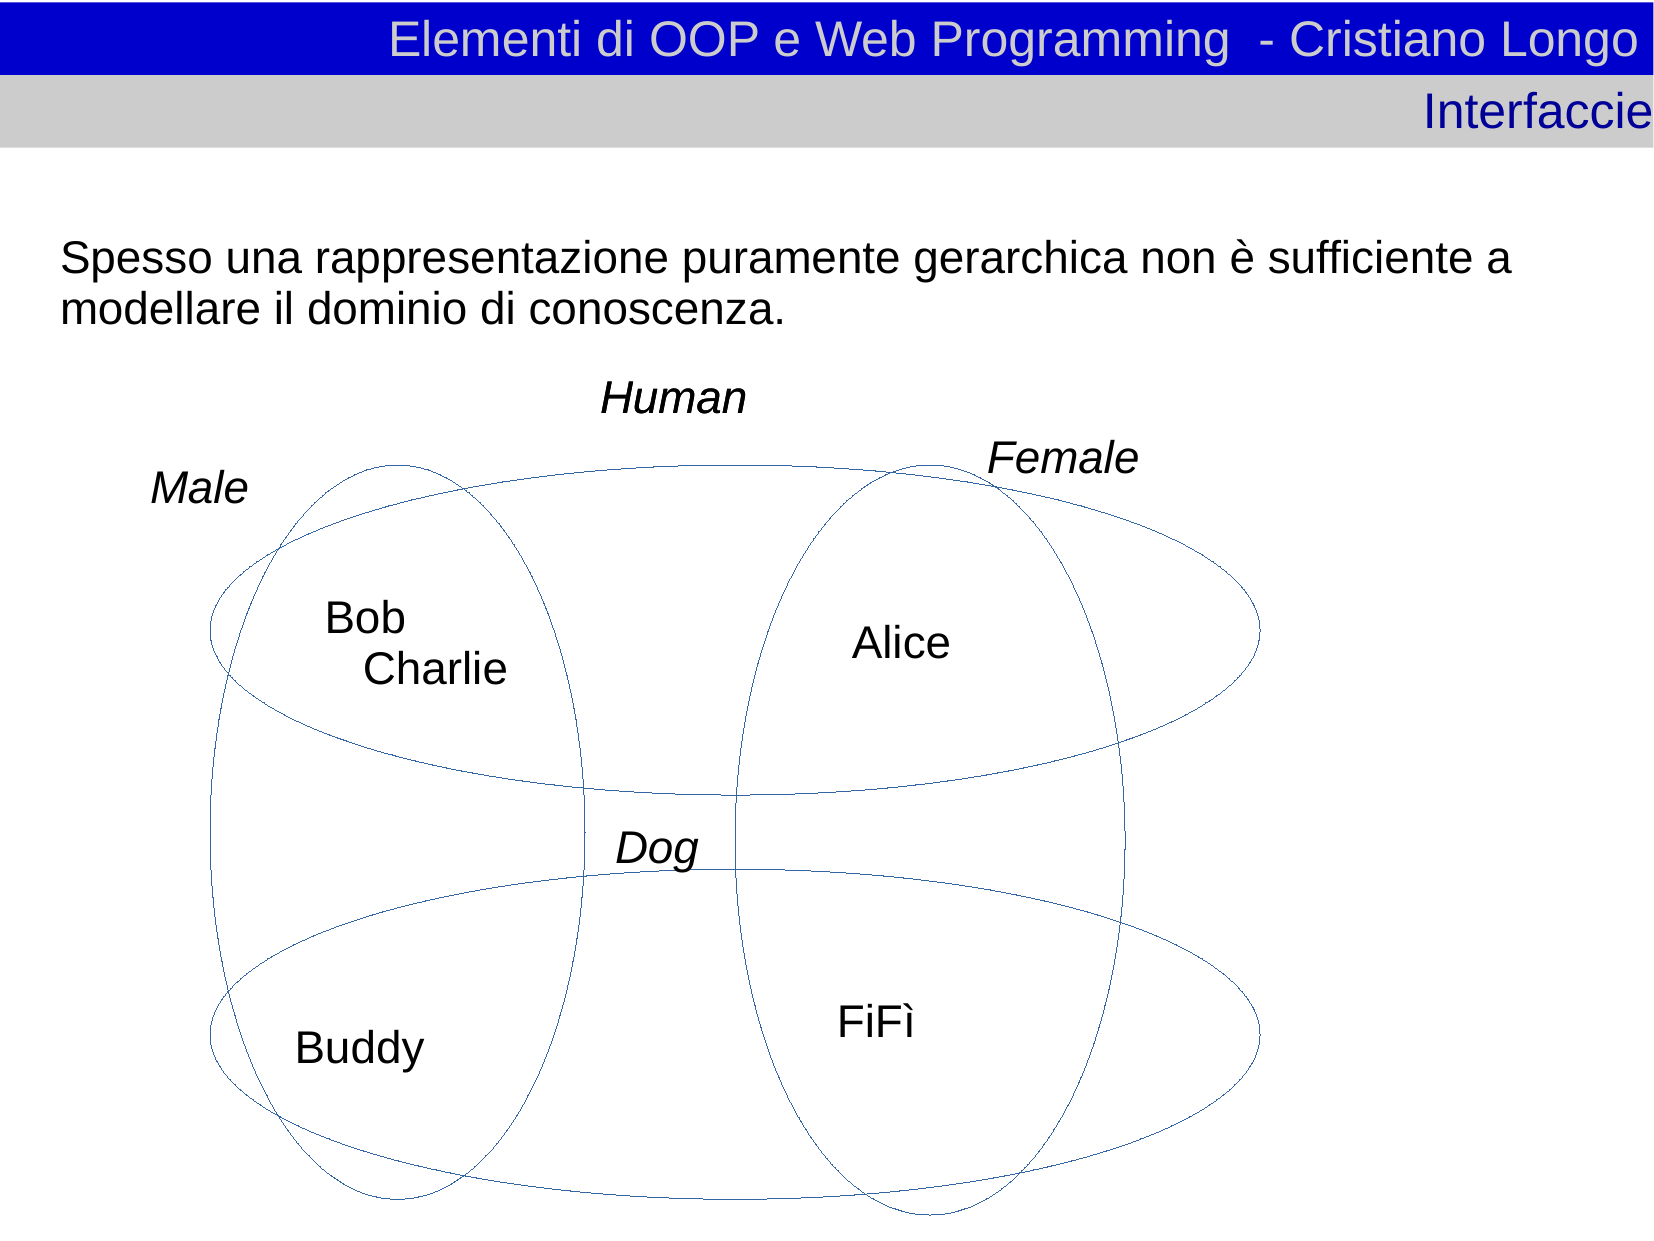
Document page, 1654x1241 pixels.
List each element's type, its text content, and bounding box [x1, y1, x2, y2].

text_box Alice [851, 566, 1171, 721]
text_box FiFì [836, 945, 1156, 1099]
text_box Human [600, 360, 874, 436]
text_box Bob Charlie [311, 566, 631, 721]
text_box Male [150, 450, 424, 525]
text_box [26, 435, 271, 526]
text_box Dog [615, 810, 889, 885]
subtitle Spesso una rappresentazione puramente gerarchica non è sufficiente a modellare il dominio di conoscenza. [60, 177, 1549, 390]
text_box Buddy [281, 970, 601, 1125]
title Interfaccie [0, 75, 1654, 148]
title Elementi di OOP e Web Programming - Cristiano Longo [0, 2, 1654, 75]
text_box Female [986, 420, 1261, 495]
